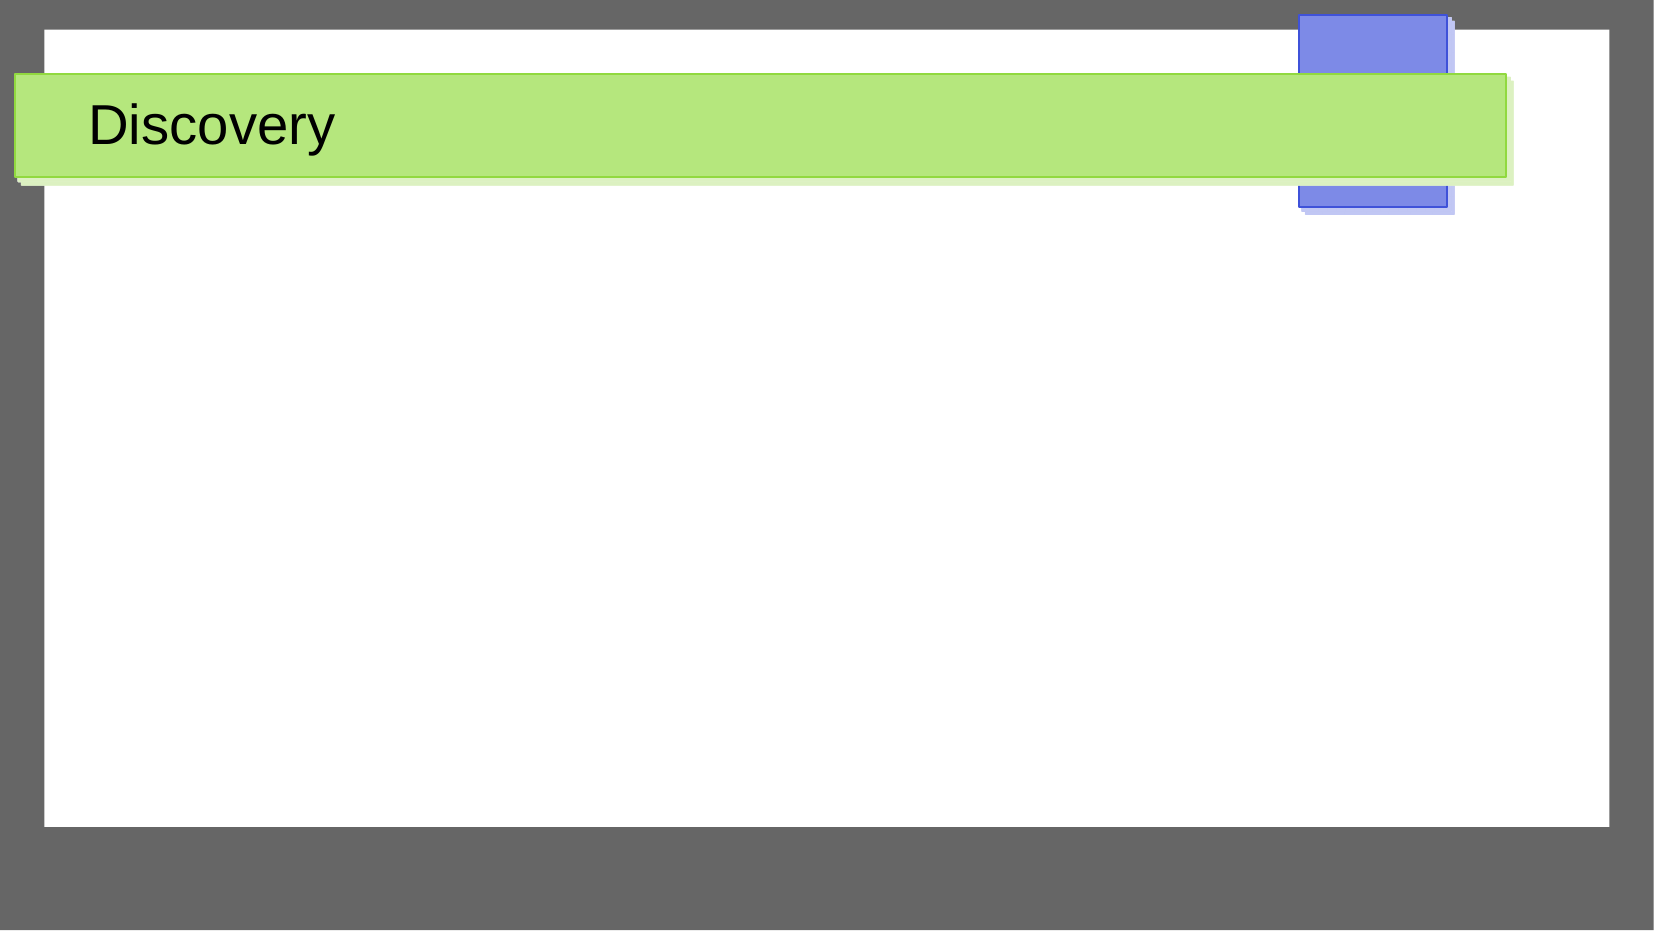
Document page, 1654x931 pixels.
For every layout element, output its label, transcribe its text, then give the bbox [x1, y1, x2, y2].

title Discovery [88, 73, 1506, 178]
